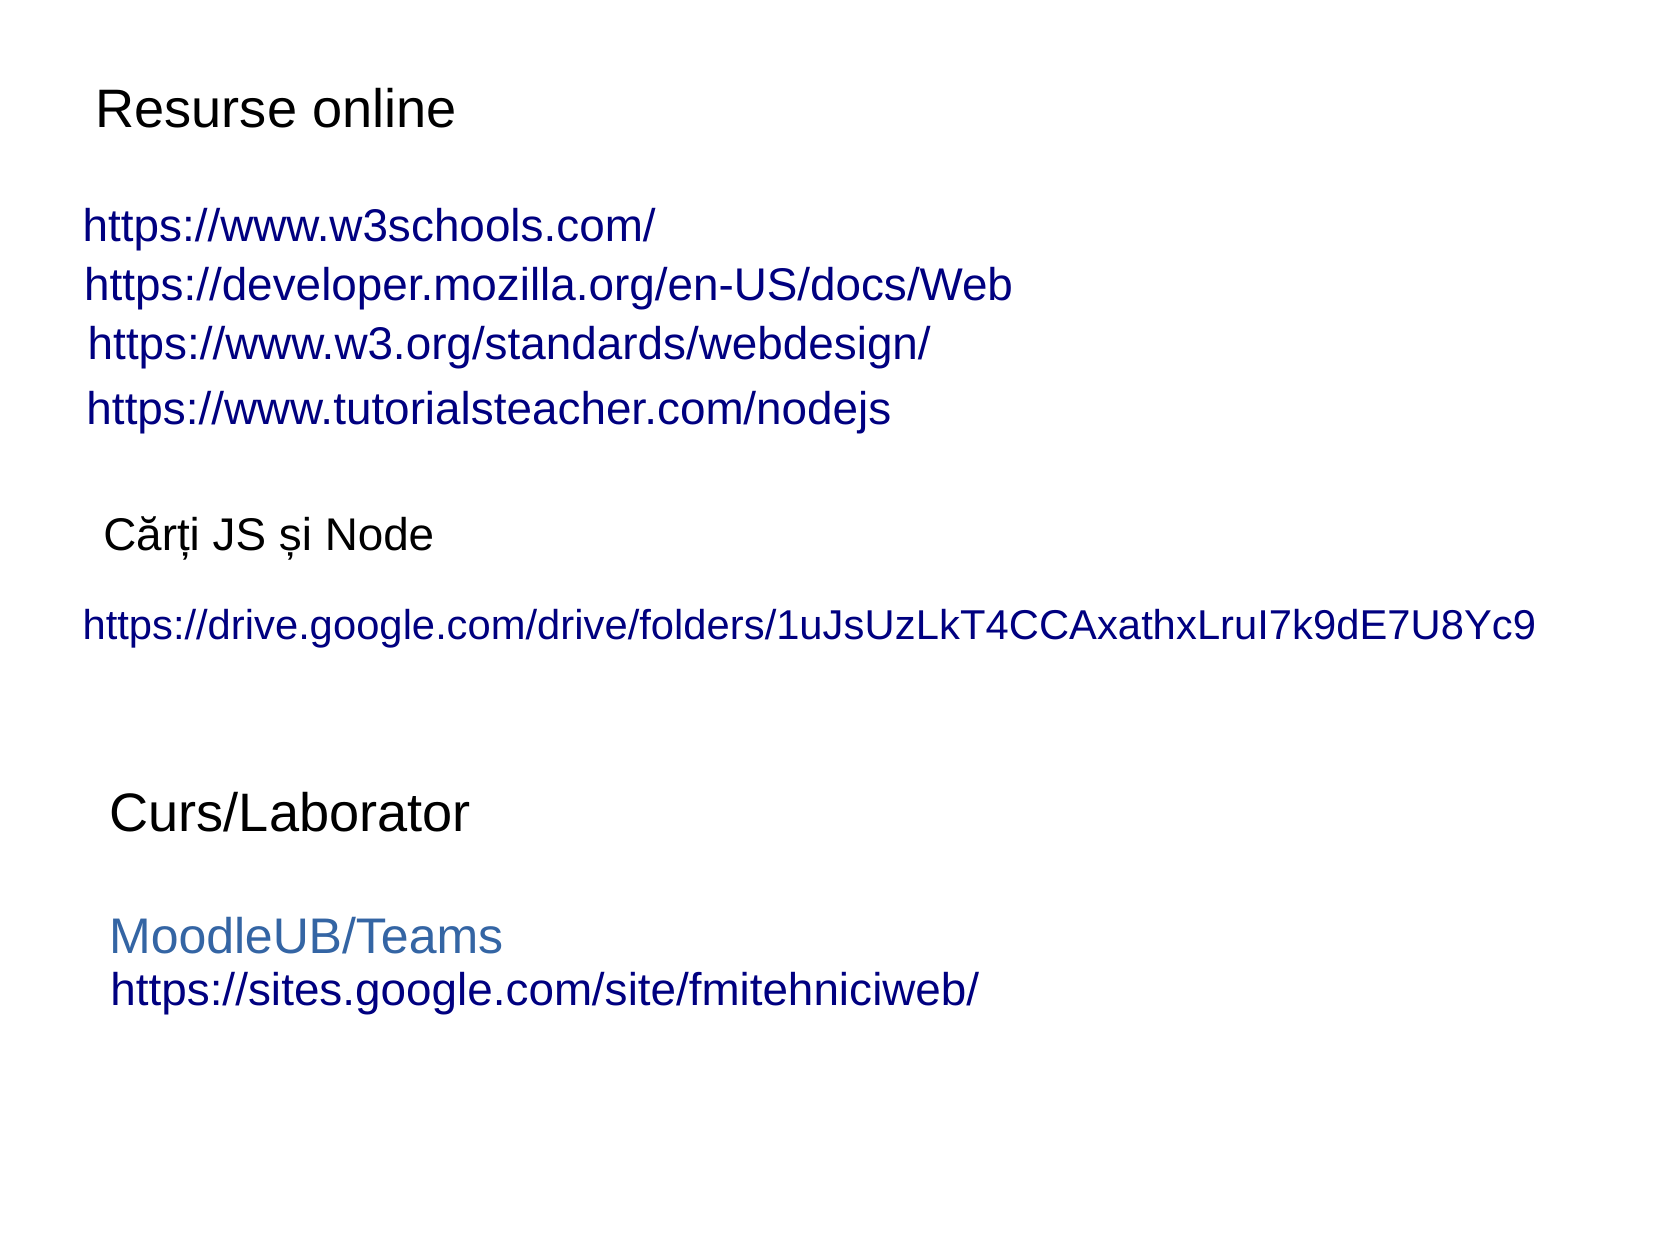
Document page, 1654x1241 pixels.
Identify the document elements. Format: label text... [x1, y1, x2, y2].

text_box https://www.w3schools.com/ [67, 192, 733, 263]
text_box https://www.w3.org/standards/webdesign/ [72, 310, 969, 375]
text_box https://sites.google.com/site/fmitehniciweb/ [95, 956, 1288, 1027]
text_box Cărți JS și Node [88, 501, 450, 569]
text_box Resurse online [35, 70, 1170, 461]
text_box https://www.tutorialsteacher.com/nodejs [71, 375, 969, 447]
text_box Curs/Laborator MoodleUB/Teams [94, 714, 827, 972]
text_box https://developer.mozilla.org/en-US/docs/Web [69, 251, 1063, 323]
text_box https://drive.google.com/drive/folders/1uJsUzLkT4CCAxathxLruI7k9dE7U8Yc9 [68, 594, 1613, 665]
